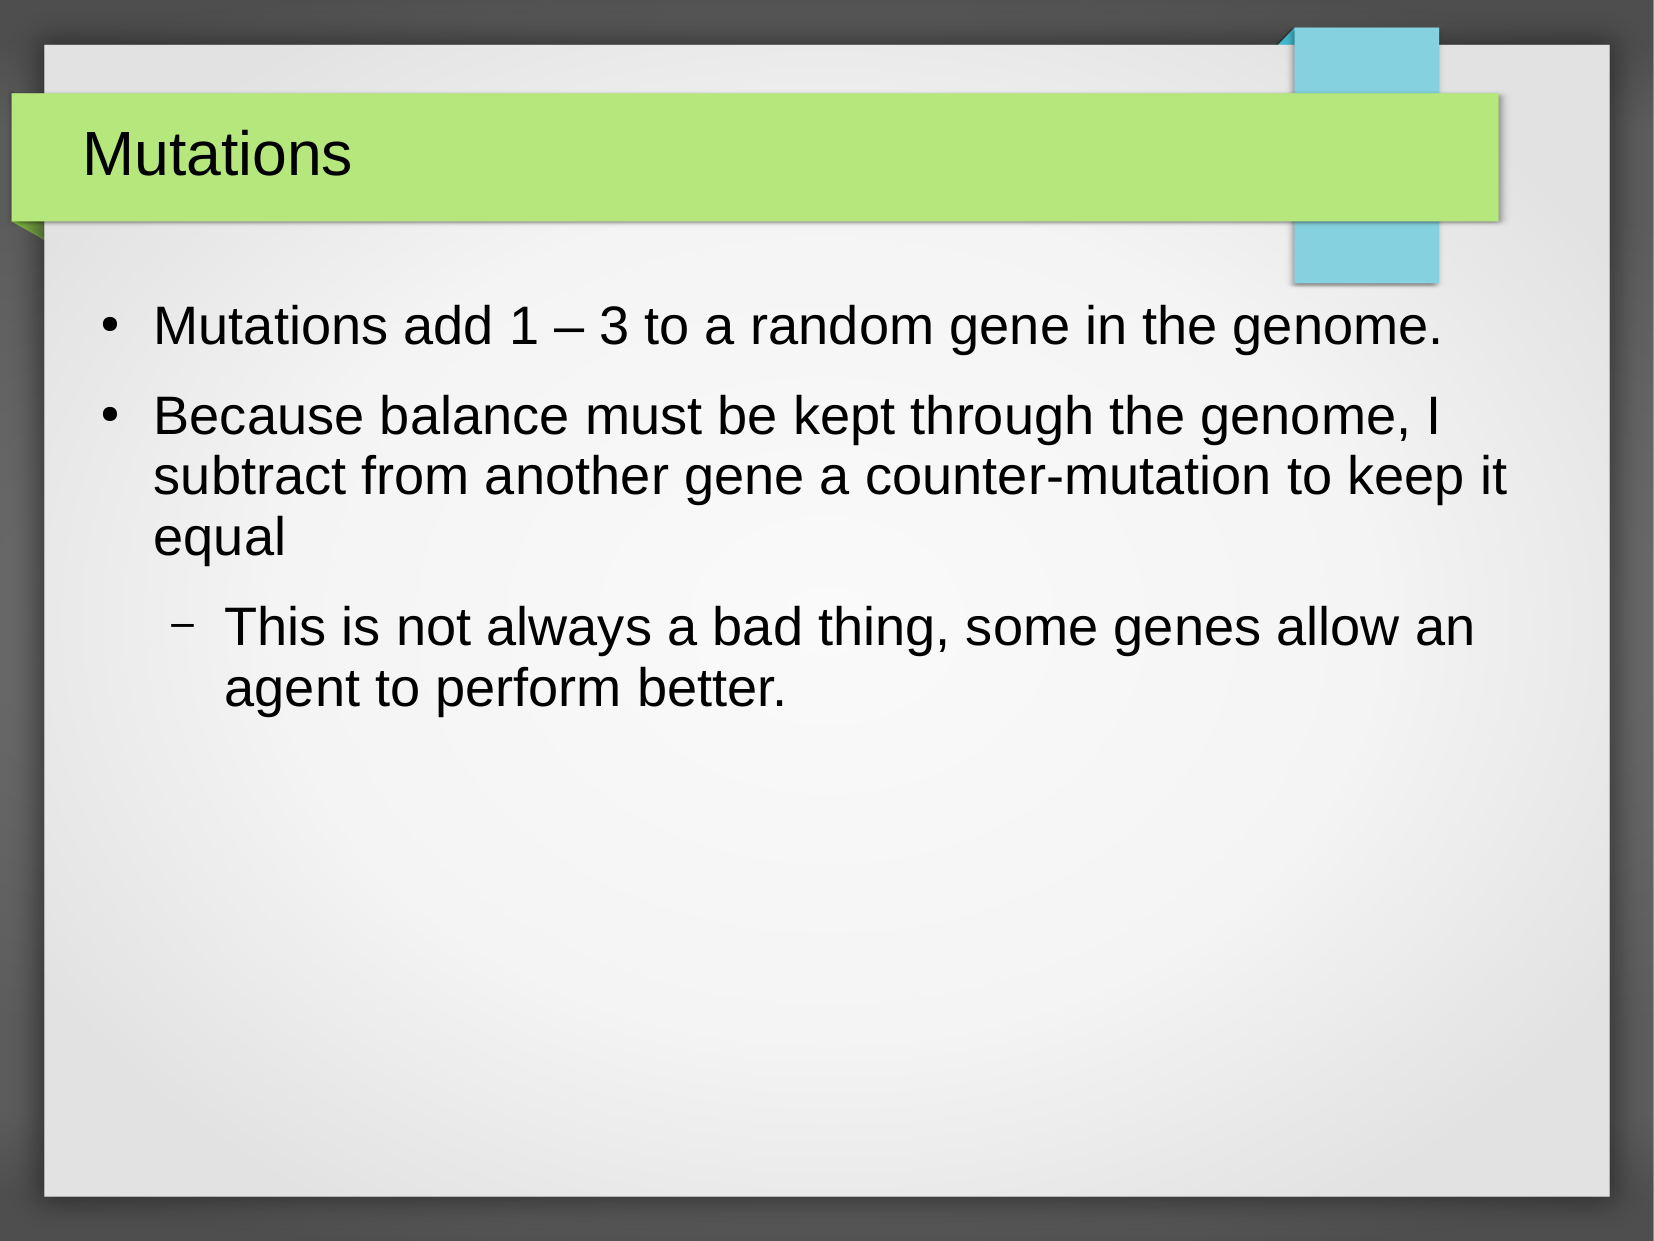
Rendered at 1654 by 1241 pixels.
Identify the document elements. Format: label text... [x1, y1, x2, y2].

title Mutations [82, 94, 1264, 213]
picture [0, 0, 1654, 1241]
list Mutations add 1 – 3 to a random gene in the genome. Because balance must be kept through the genome, I subtract from another gene a counter-mutation to keep it equal This is not always a bad thing, some genes allow an agent to perform better. [82, 295, 1571, 1015]
